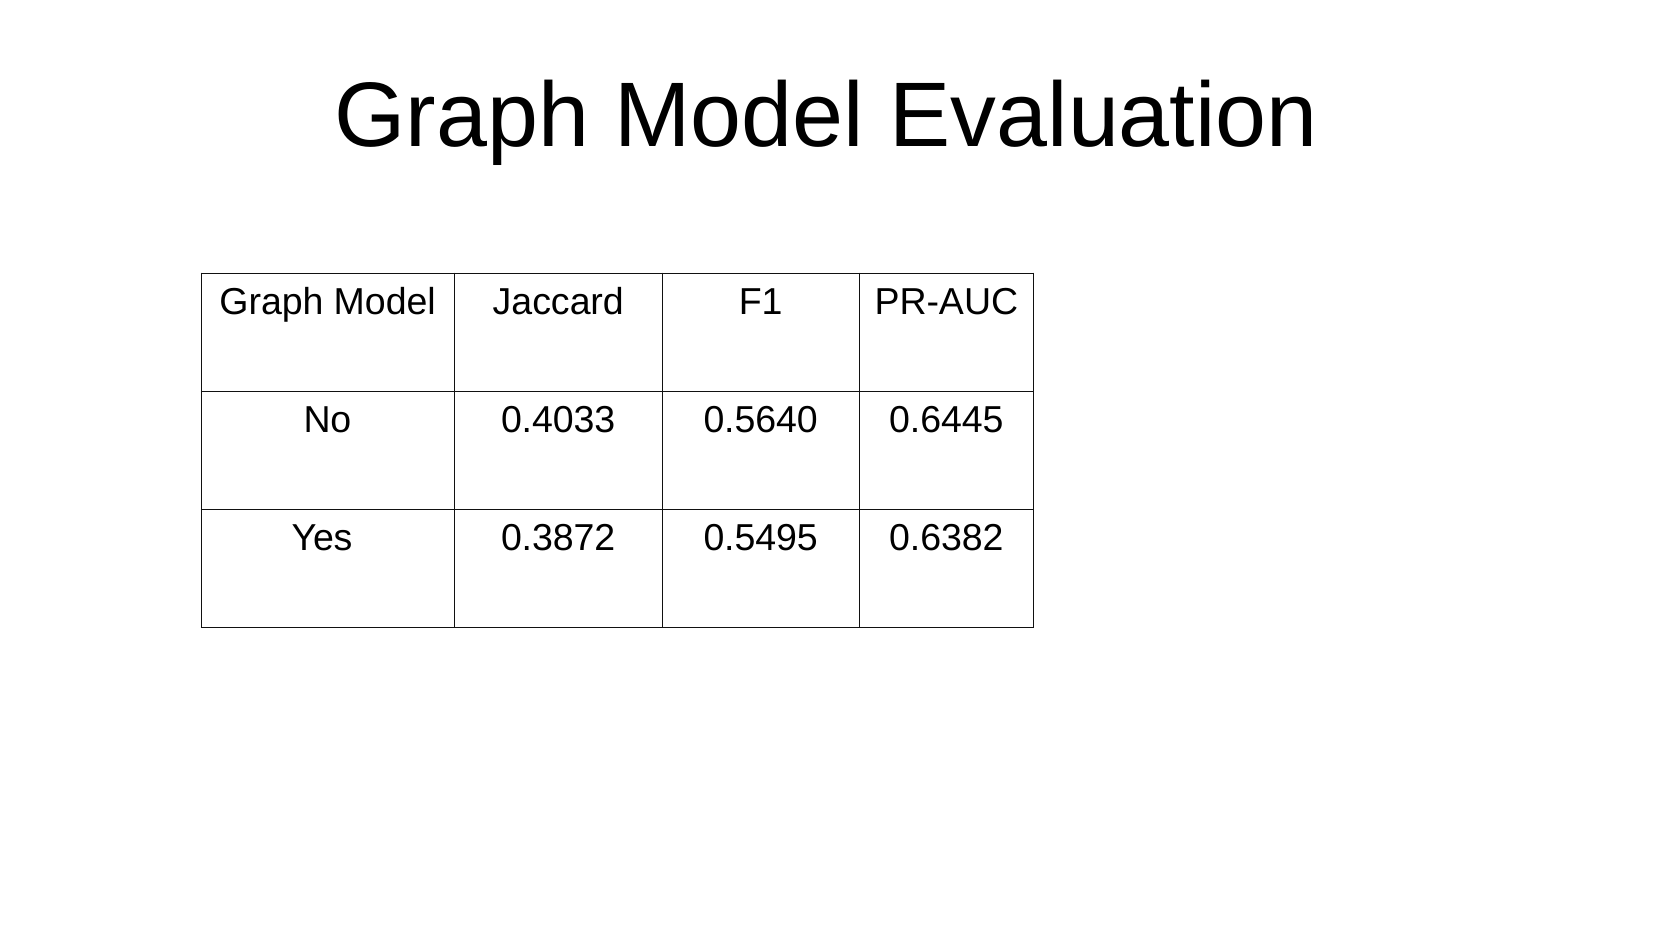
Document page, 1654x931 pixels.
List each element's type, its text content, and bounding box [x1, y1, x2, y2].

title Graph Model Evaluation [82, 37, 1571, 193]
table_cell 0.4033 [455, 392, 662, 509]
table_header Jaccard [455, 274, 662, 391]
table_header F1 [663, 274, 859, 391]
table_cell 0.3872 [455, 510, 662, 627]
table_cell 0.5495 [663, 510, 859, 627]
table_cell No [202, 392, 454, 509]
table_cell 0.6445 [860, 392, 1033, 509]
table_header PR-AUC [860, 274, 1033, 391]
table_cell 0.6382 [860, 510, 1033, 627]
table_header Graph Model [202, 274, 454, 391]
table_cell Yes [202, 510, 454, 627]
table_cell 0.5640 [663, 392, 859, 509]
